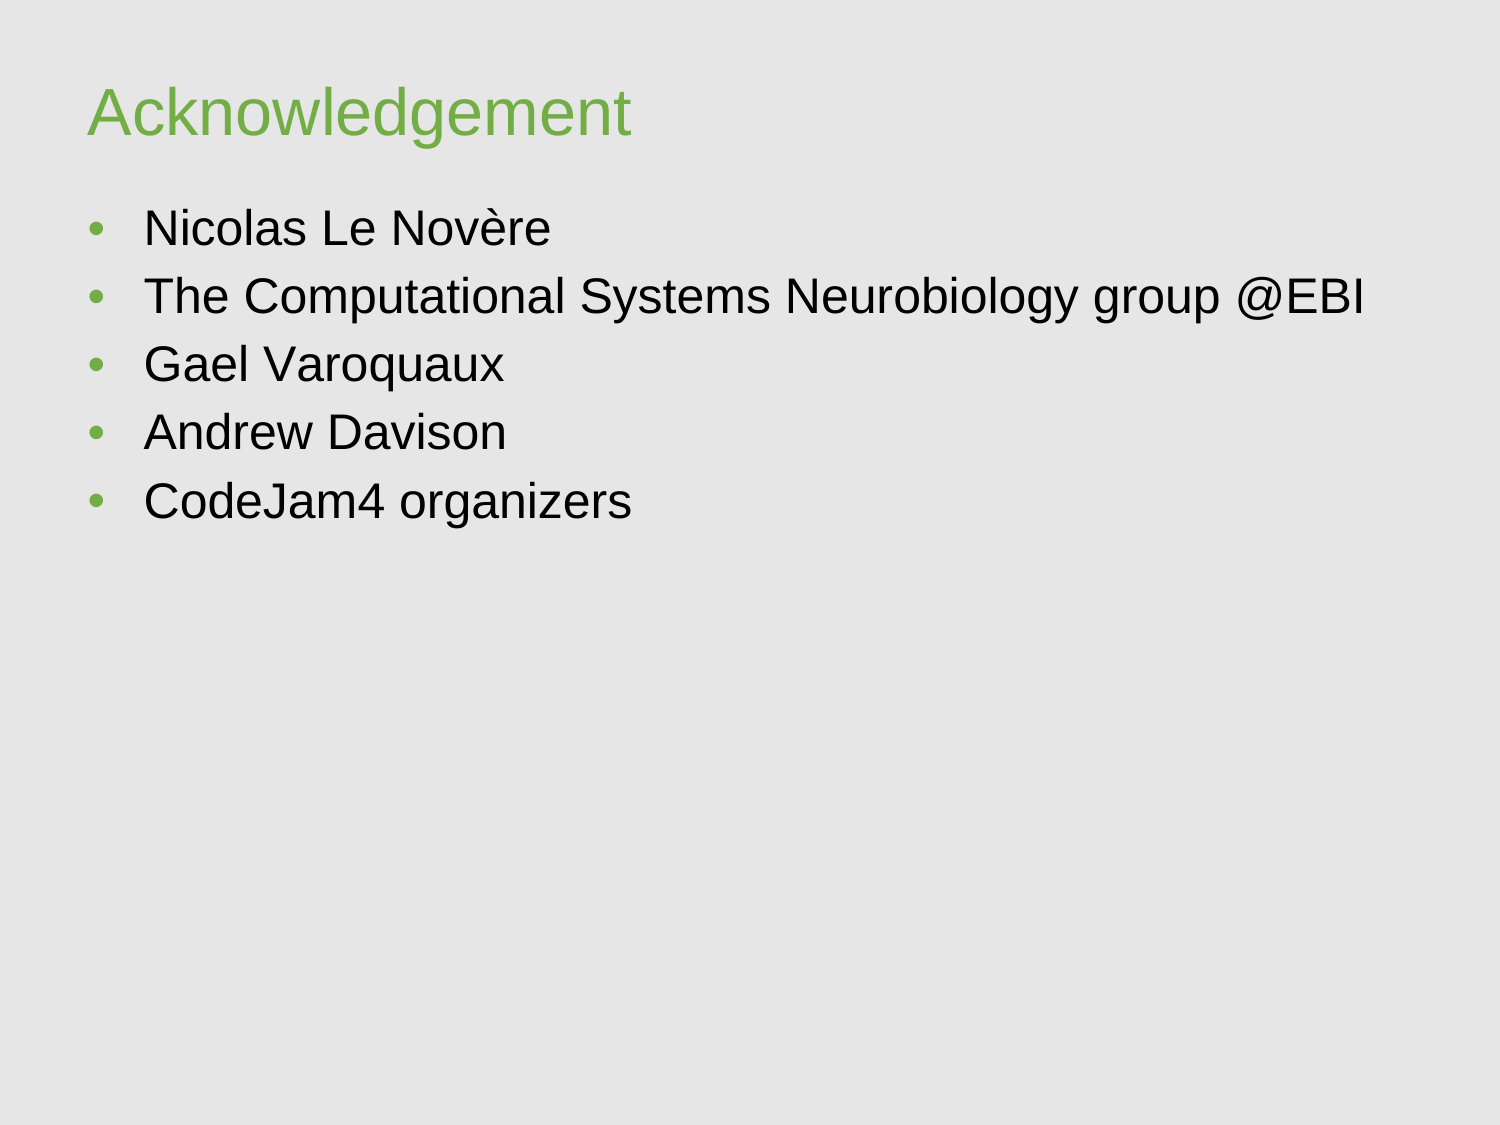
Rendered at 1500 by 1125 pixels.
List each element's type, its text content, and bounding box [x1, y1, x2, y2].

list Nicolas Le Novère The Computational Systems Neurobiology group @EBI Gael Varoquaux Andrew Davison CodeJam4 organizers [87, 199, 1426, 928]
title Acknowledgement [87, 50, 1426, 176]
